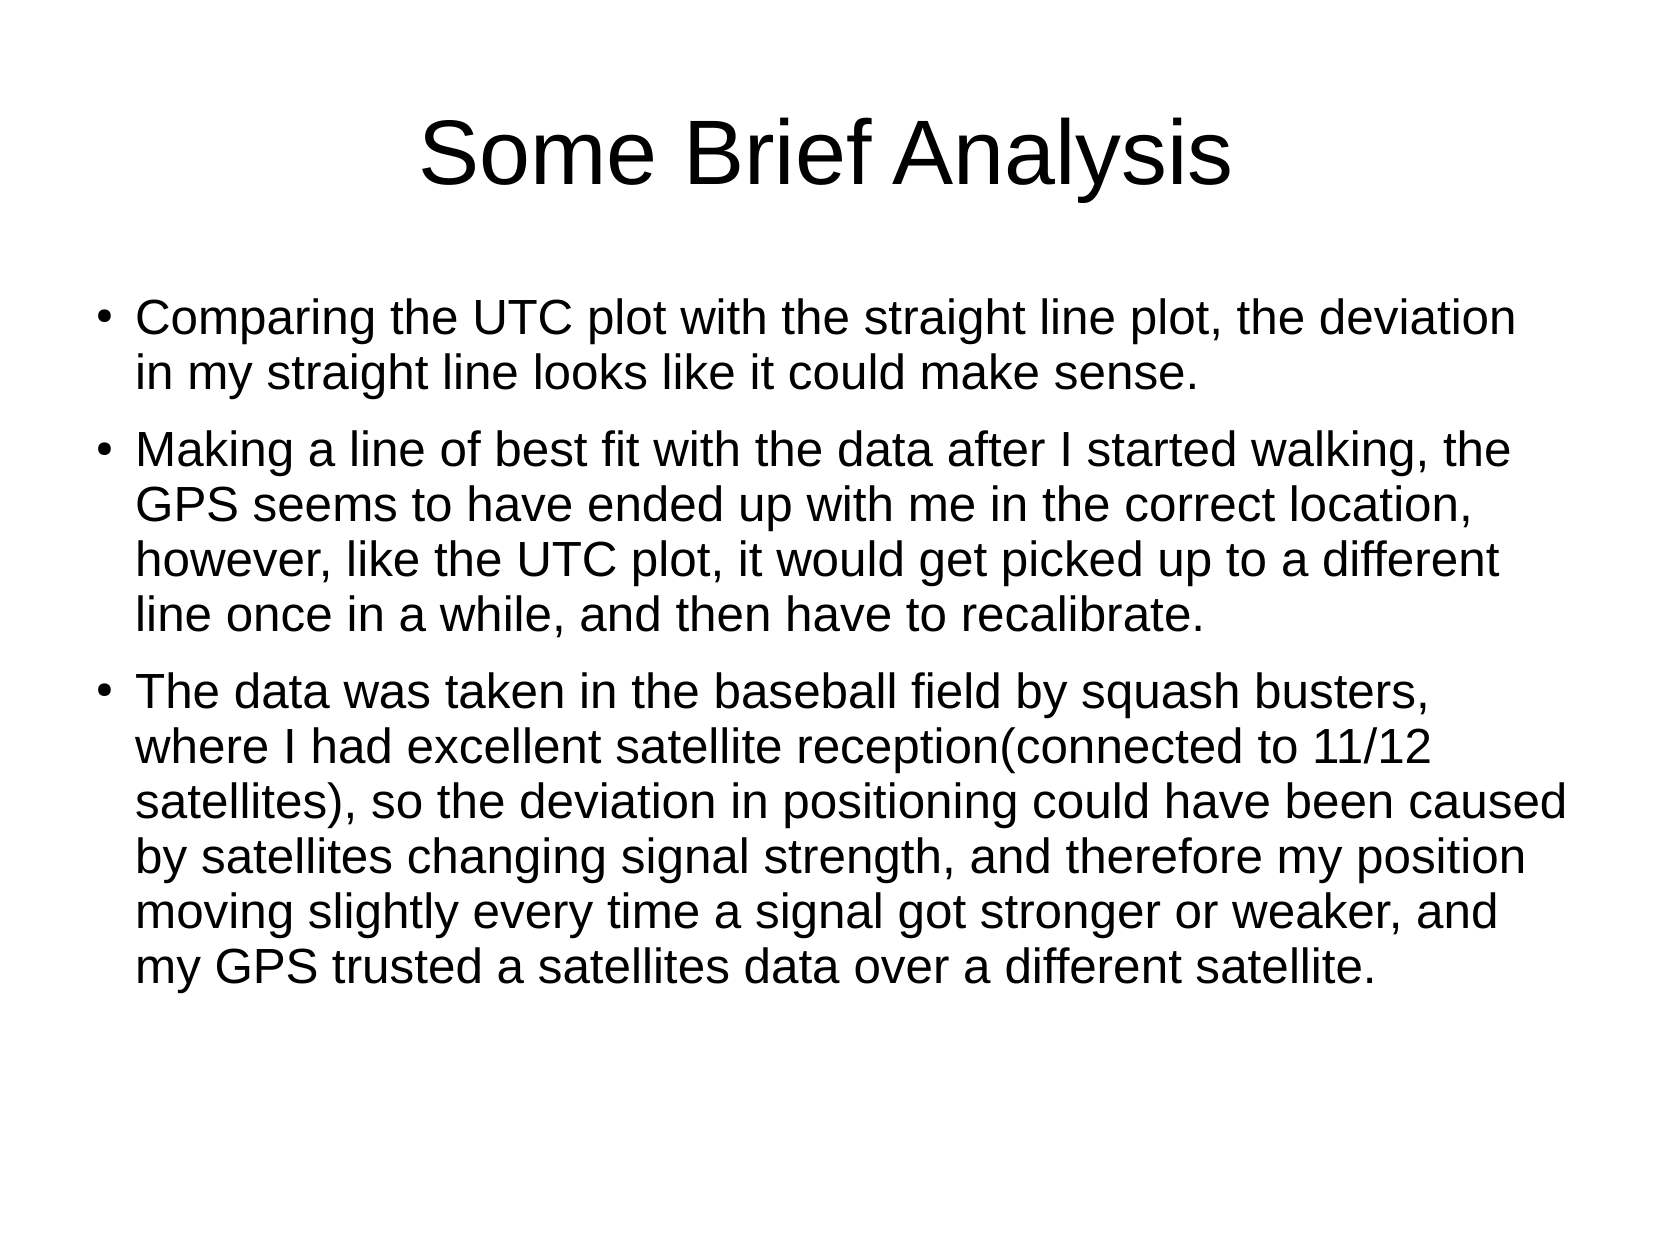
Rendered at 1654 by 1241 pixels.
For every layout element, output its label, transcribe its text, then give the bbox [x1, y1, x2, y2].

title Some Brief Analysis [82, 49, 1571, 257]
list Comparing the UTC plot with the straight line plot, the deviation in my straight line looks like it could make sense. Making a line of best fit with the data after I started walking, the GPS seems to have ended up with me in the correct location, however, like the UTC plot, it would get picked up to a different line once in a while, and then have to recalibrate. The data was taken in the baseball field by squash busters, where I had excellent satellite reception(connected to 11/12 satellites), so the deviation in positioning could have been caused by satellites changing signal strength, and therefore my position moving slightly every time a signal got stronger or weaker, and my GPS trusted a satellites data over a different satellite. [82, 290, 1571, 1010]
